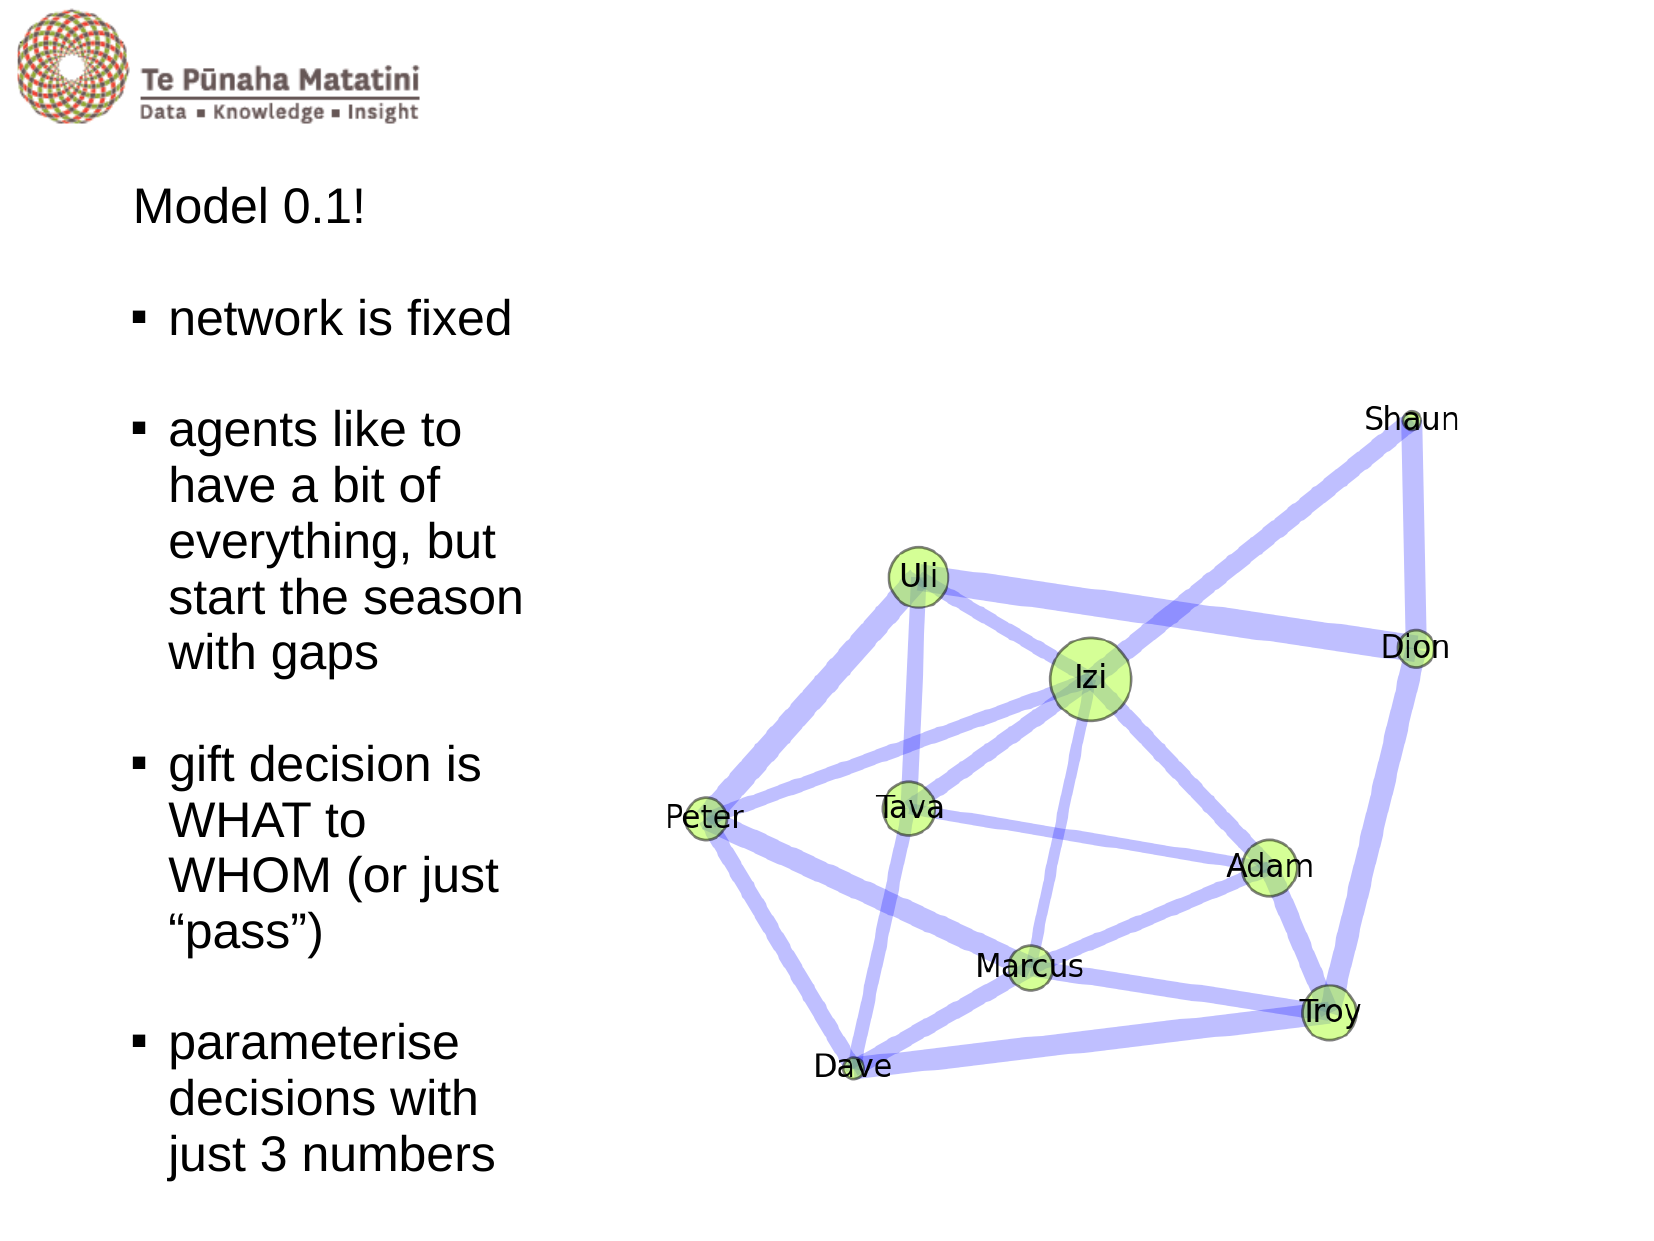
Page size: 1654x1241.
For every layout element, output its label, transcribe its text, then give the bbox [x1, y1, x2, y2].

picture [17, 0, 455, 148]
picture [330, 177, 1654, 1241]
text_box Model 0.1! network is fixed agents like to have a bit of everything, but start the season with gaps gift decision is WHAT to WHOM (or just “pass”) parameterise decisions with just 3 numbers [118, 171, 556, 1200]
